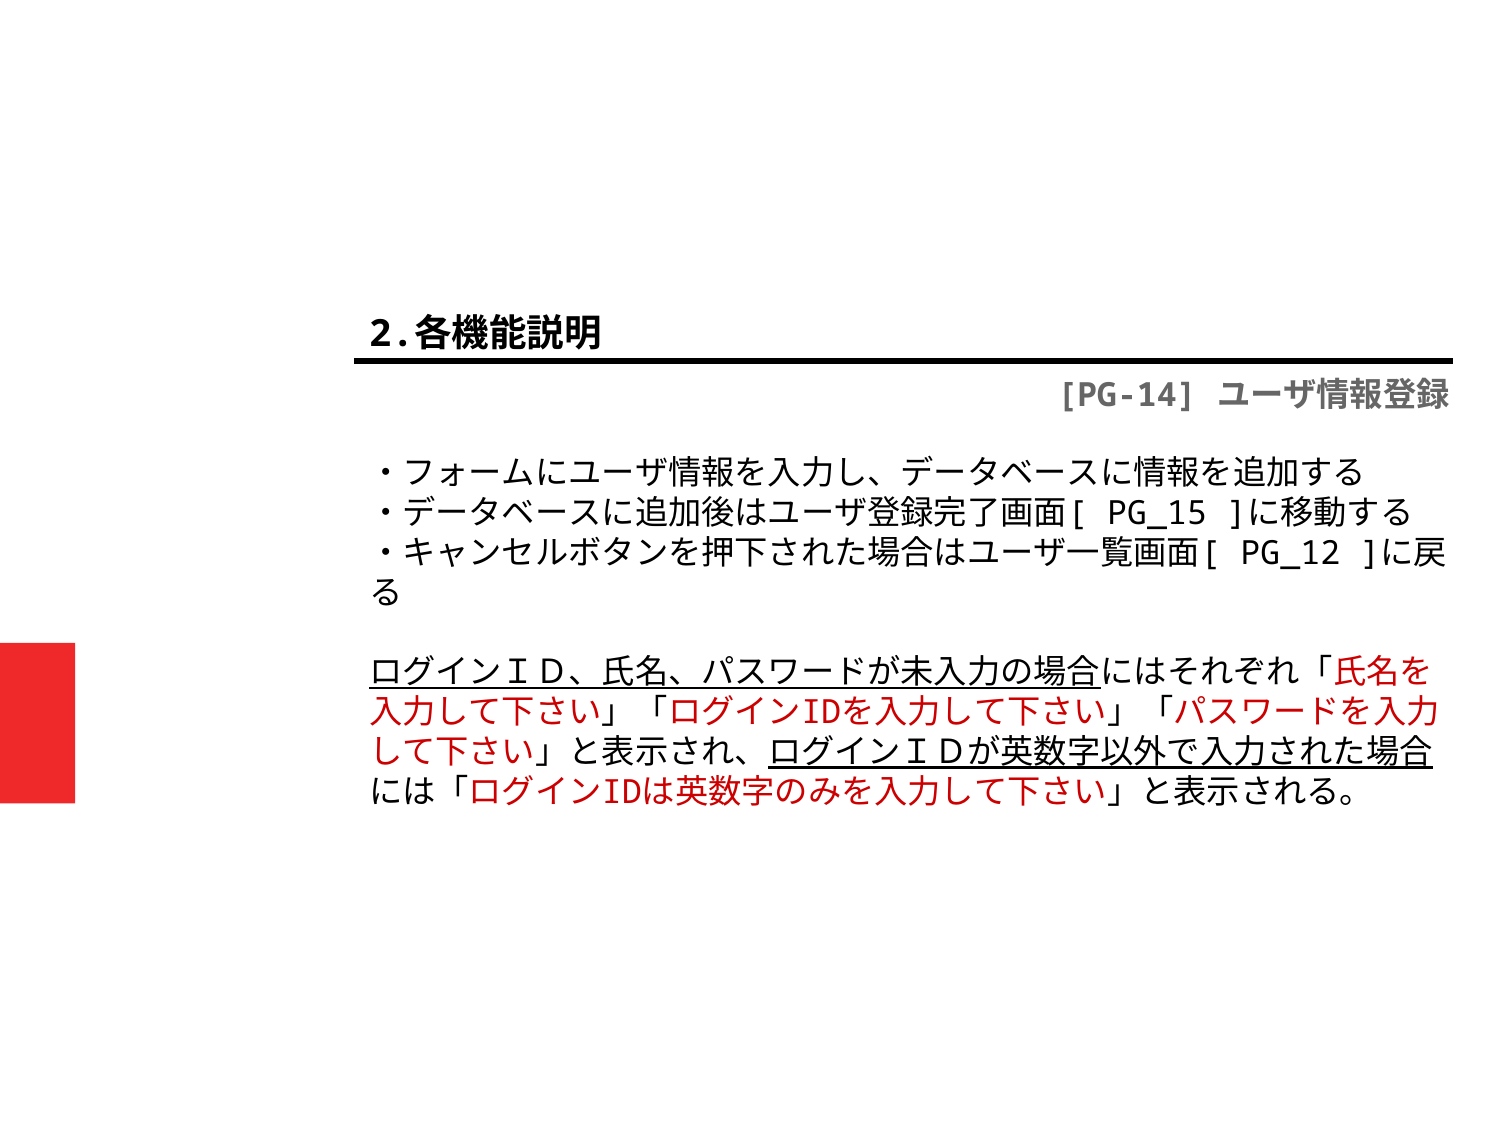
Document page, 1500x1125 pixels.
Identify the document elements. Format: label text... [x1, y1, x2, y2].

text_box ・フォームにユーザ情報を入力し、データベースに情報を追加する ・データベースに追加後はユーザ登録完了画面[ PG_15 ]に移動する ・キャンセルボタンを押下された場合はユーザ一覧画面[ PG_12 ]に戻る ログインＩＤ、氏名、パスワードが未入力の場合にはそれぞれ「氏名を入力して下さい」「ログインIDを入力して下さい」「パスワードを入力して下さい」と表示され、ログインＩＤが英数字以外で入力された場合には「ログインIDは英数字のみを入力して下さい」と表示される。 [354, 443, 1477, 898]
text_box 2.各機能説明 [PG-14] ユーザ情報登録 [354, 301, 1465, 443]
